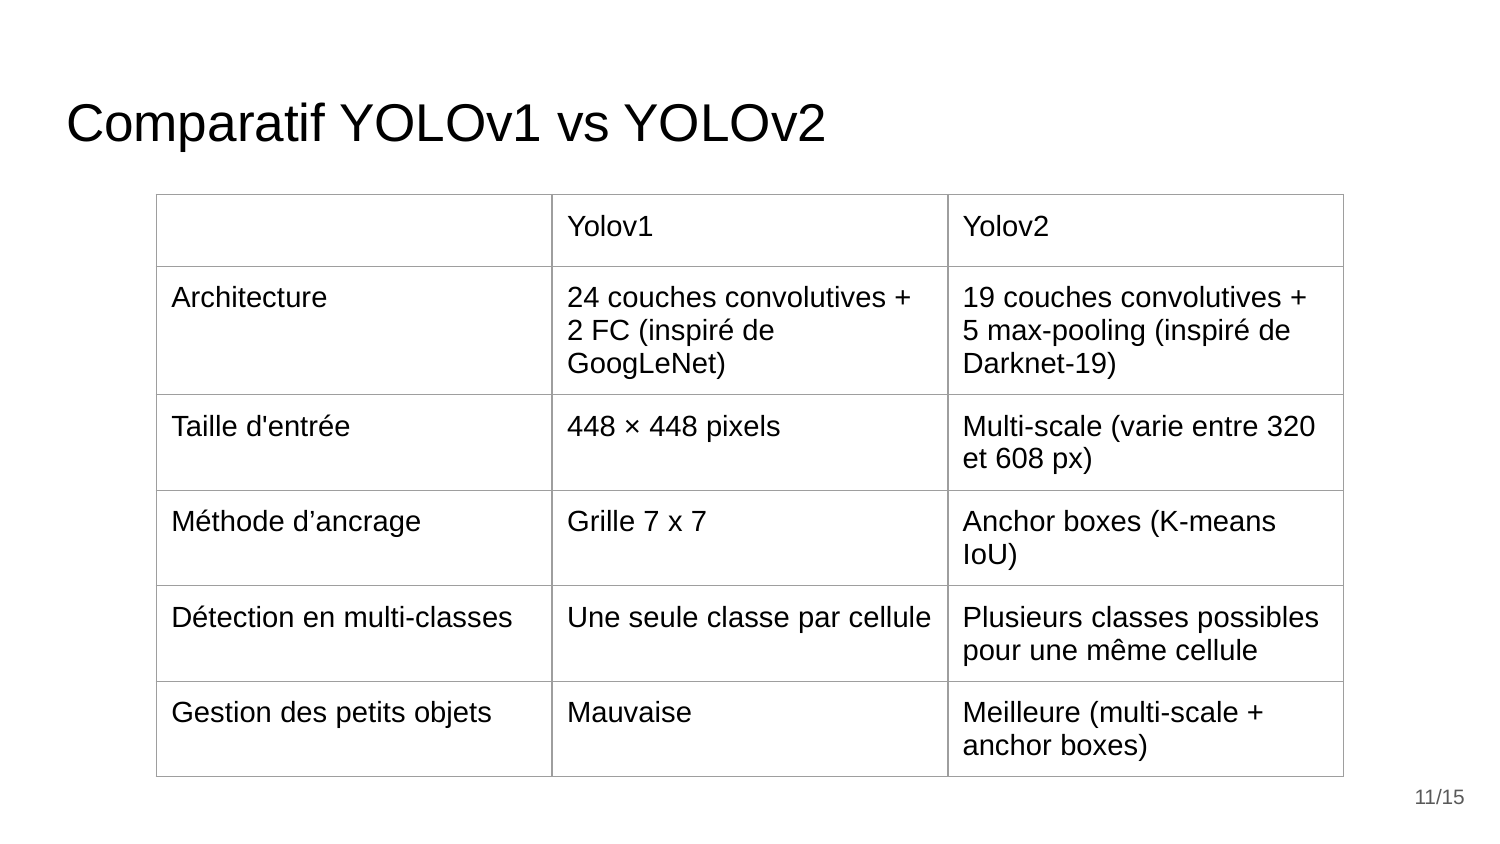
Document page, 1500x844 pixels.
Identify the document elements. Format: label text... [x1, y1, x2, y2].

title Comparatif YOLOv1 vs YOLOv2 [51, 72, 1449, 167]
table_cell Une seule classe par cellule [553, 586, 947, 681]
slide_number <number>/15 [1389, 764, 1480, 830]
table_cell Plusieurs classes possibles pour une même cellule [949, 586, 1343, 681]
table_cell Mauvaise [553, 682, 947, 776]
table_cell 24 couches convolutives + 2 FC (inspiré de GoogLeNet) [553, 267, 947, 394]
table_cell Grille 7 x 7 [553, 491, 947, 585]
table_cell 448 × 448 pixels [553, 395, 947, 490]
table_cell Multi-scale (varie entre 320 et 608 px) [949, 395, 1343, 490]
table_cell Détection en multi-classes [157, 586, 551, 681]
table_header [157, 195, 551, 266]
table_cell 19 couches convolutives + 5 max-pooling (inspiré de Darknet-19) [949, 267, 1343, 394]
table_cell Anchor boxes (K-means IoU) [949, 491, 1343, 585]
table_cell Méthode d’ancrage [157, 491, 551, 585]
table_cell Meilleure (multi-scale + anchor boxes) [949, 682, 1343, 776]
table_cell Architecture [157, 267, 551, 394]
table_cell Gestion des petits objets [157, 682, 551, 776]
table_cell Taille d'entrée [157, 395, 551, 490]
table_header Yolov1 [553, 195, 947, 266]
table_header Yolov2 [949, 195, 1343, 266]
